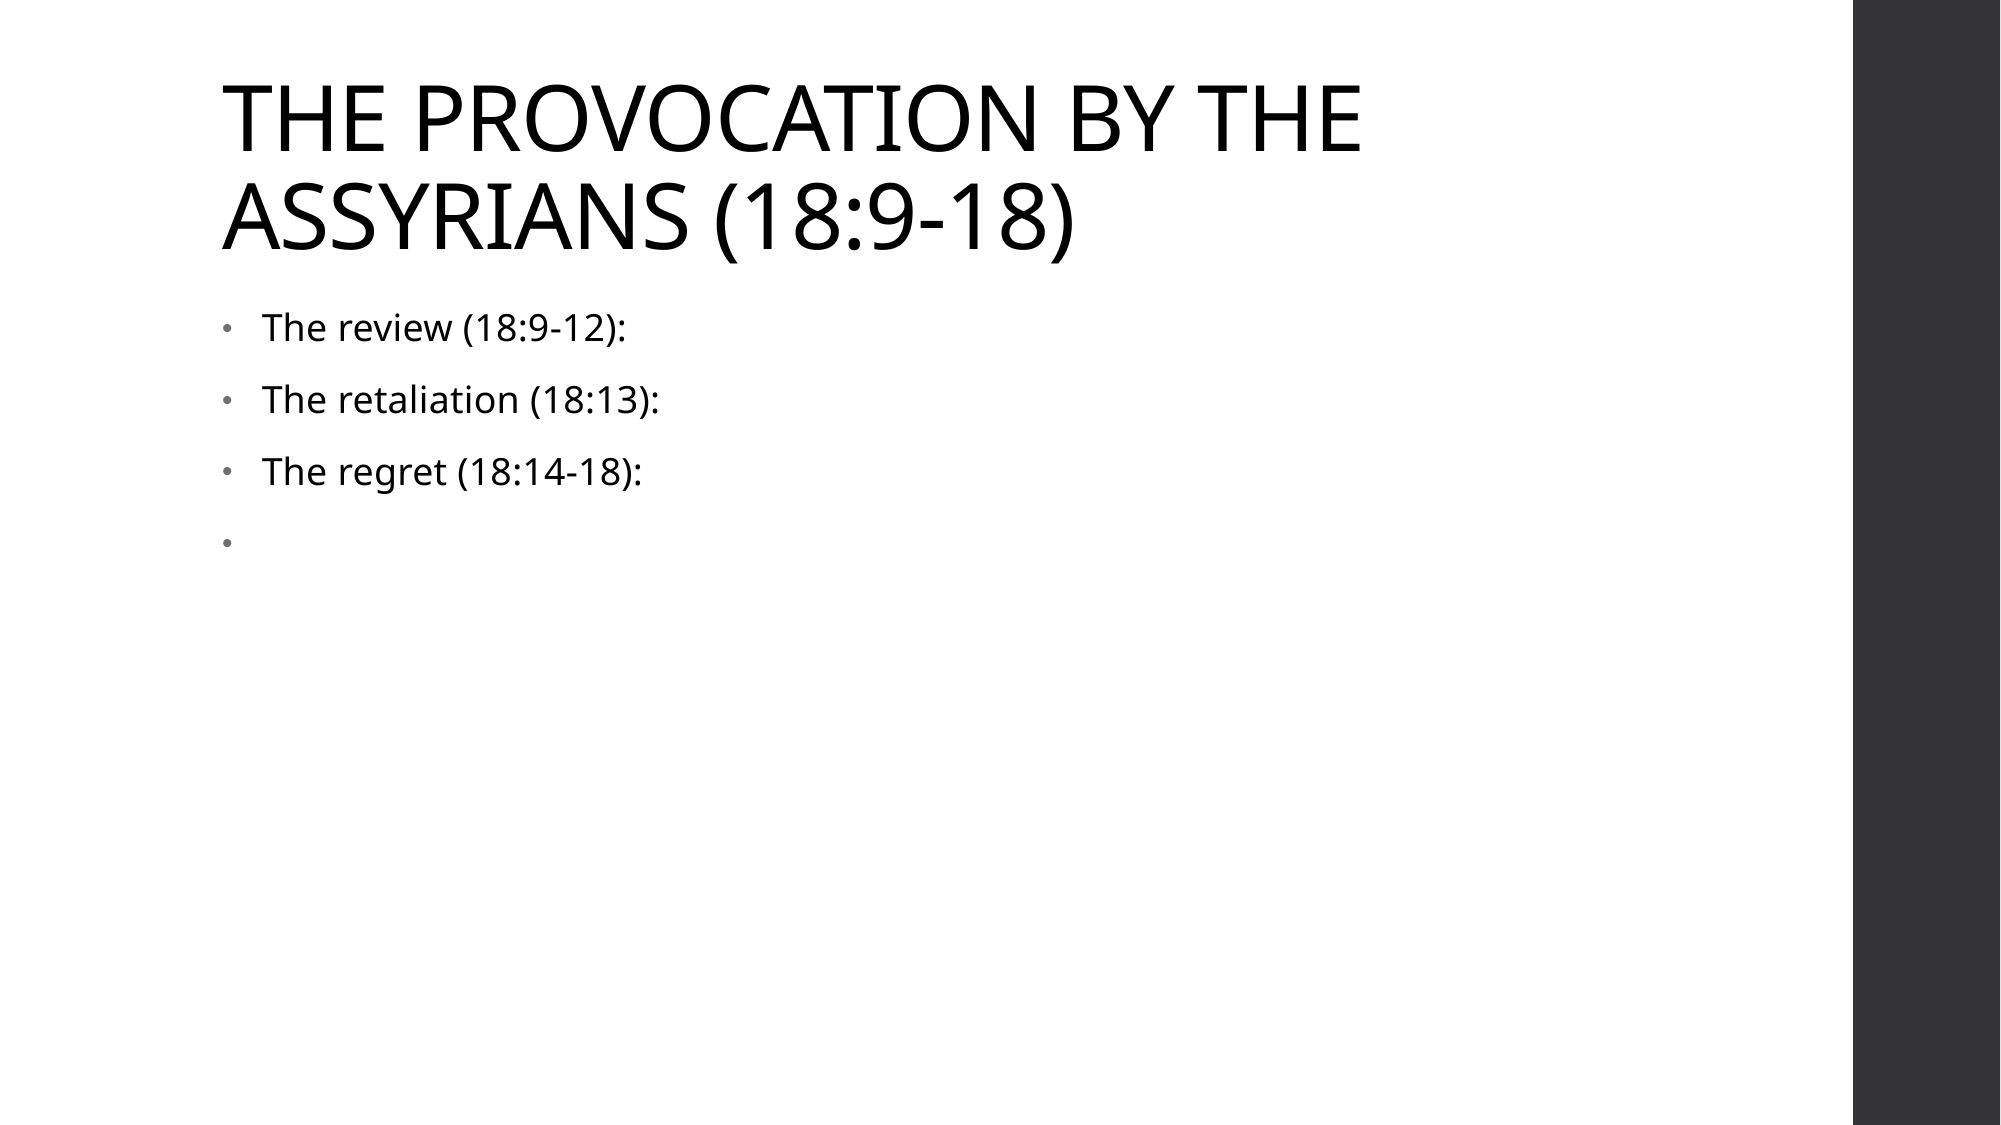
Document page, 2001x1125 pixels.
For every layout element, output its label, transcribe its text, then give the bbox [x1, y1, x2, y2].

list The review (18:9-12): The retaliation (18:13): The regret (18:14-18): [206, 299, 1617, 1014]
title THE PROVOCATION BY THE ASSYRIANS (18:9-18) [206, 60, 1797, 278]
